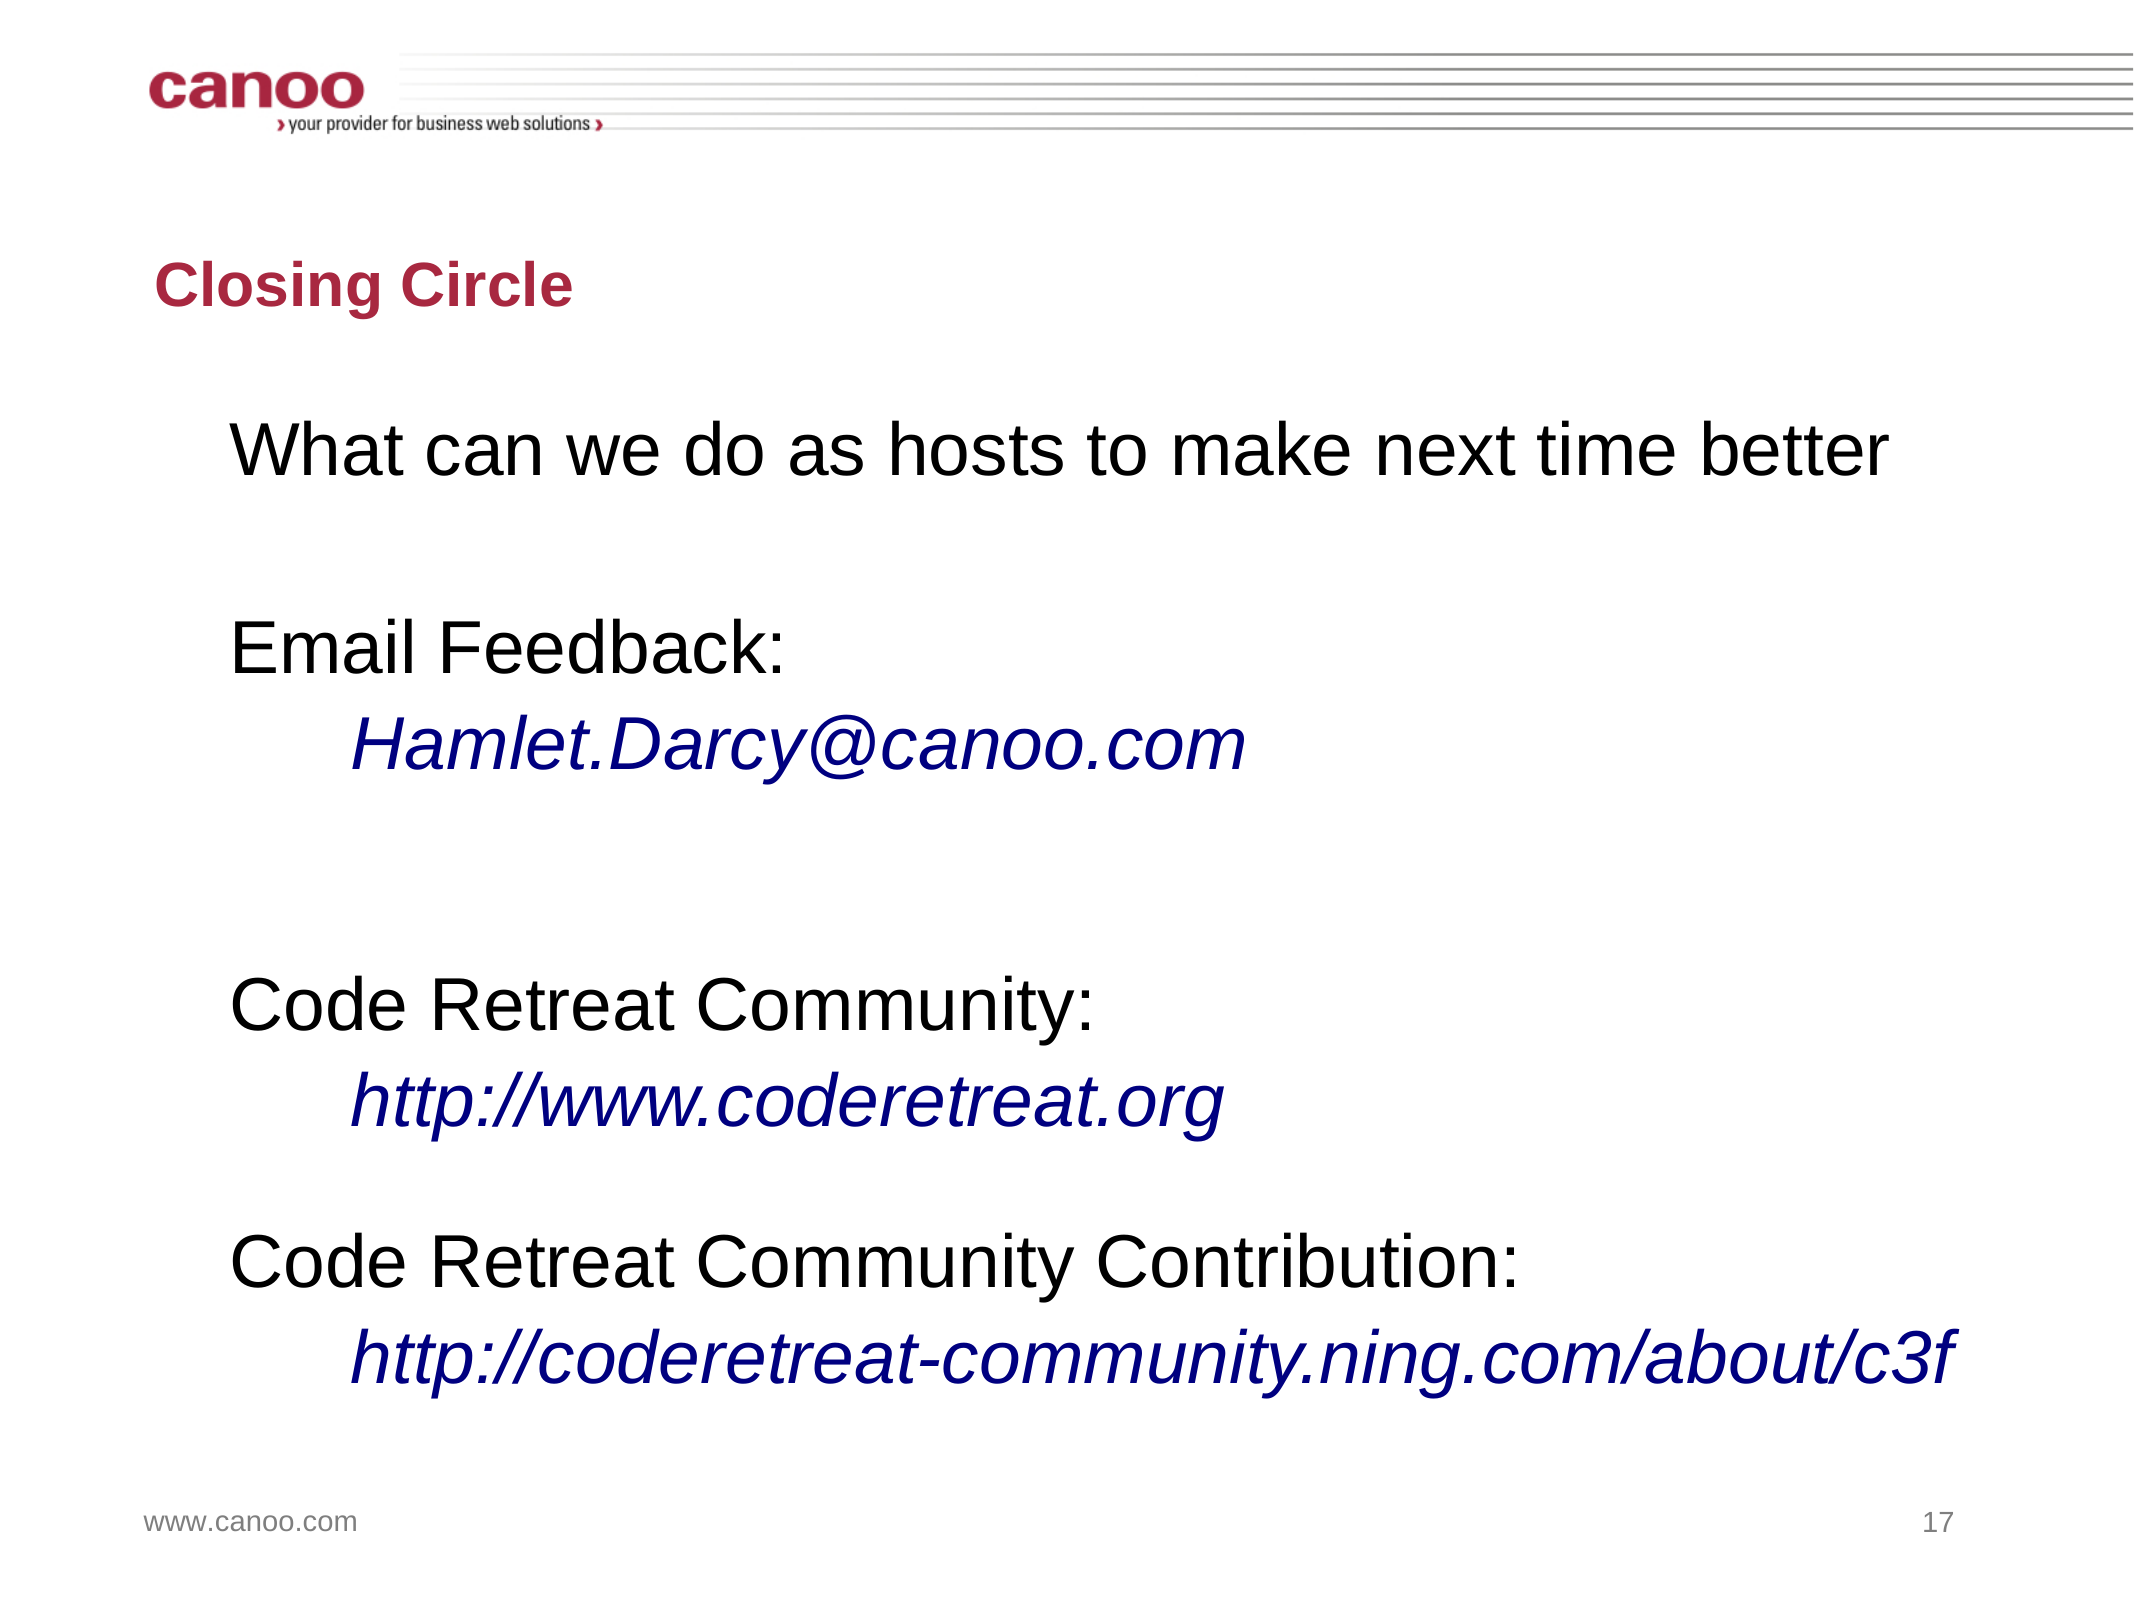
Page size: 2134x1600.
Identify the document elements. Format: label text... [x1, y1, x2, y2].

list What can we do as hosts to make next time better Email Feedback: Hamlet.Darcy@canoo.com Code Retreat Community: http://www.coderetreat.org Code Retreat Community Contribution: http://coderetreat-community.ning.com/about/c3f [145, 391, 2063, 1576]
title Closing Circle [145, 233, 1961, 328]
picture [0, 21, 2134, 188]
